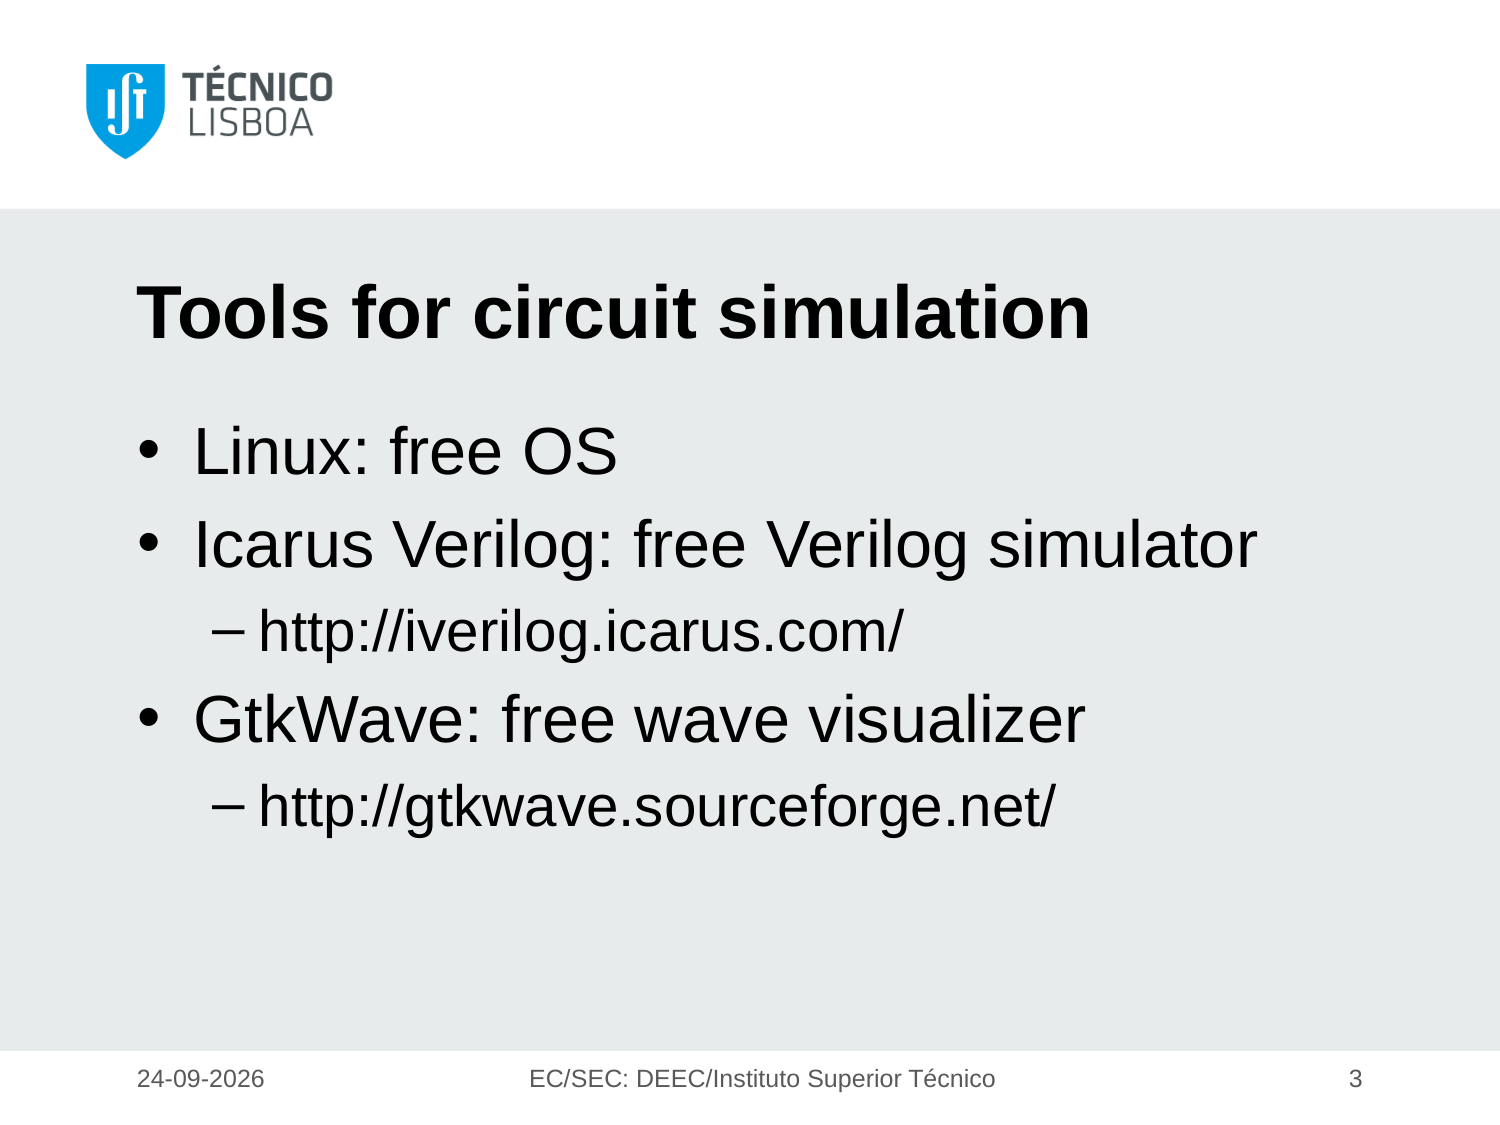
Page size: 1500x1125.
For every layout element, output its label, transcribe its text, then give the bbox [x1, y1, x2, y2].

slide_number 5 [1077, 1052, 1378, 1103]
slide_number 23-09-2019 [121, 1052, 425, 1103]
list Linux: free OS Icarus Verilog: free Verilog simulator http://iverilog.icarus.com/ GtkWave: free wave visualizer http://gtkwave.sourceforge.net/ [121, 400, 1378, 1005]
picture [0, 0, 1500, 1125]
footer EC/SEC: DEEC/Instituto Superior Técnico [512, 1052, 1021, 1103]
title Tools for circuit simulation [121, 237, 1378, 381]
